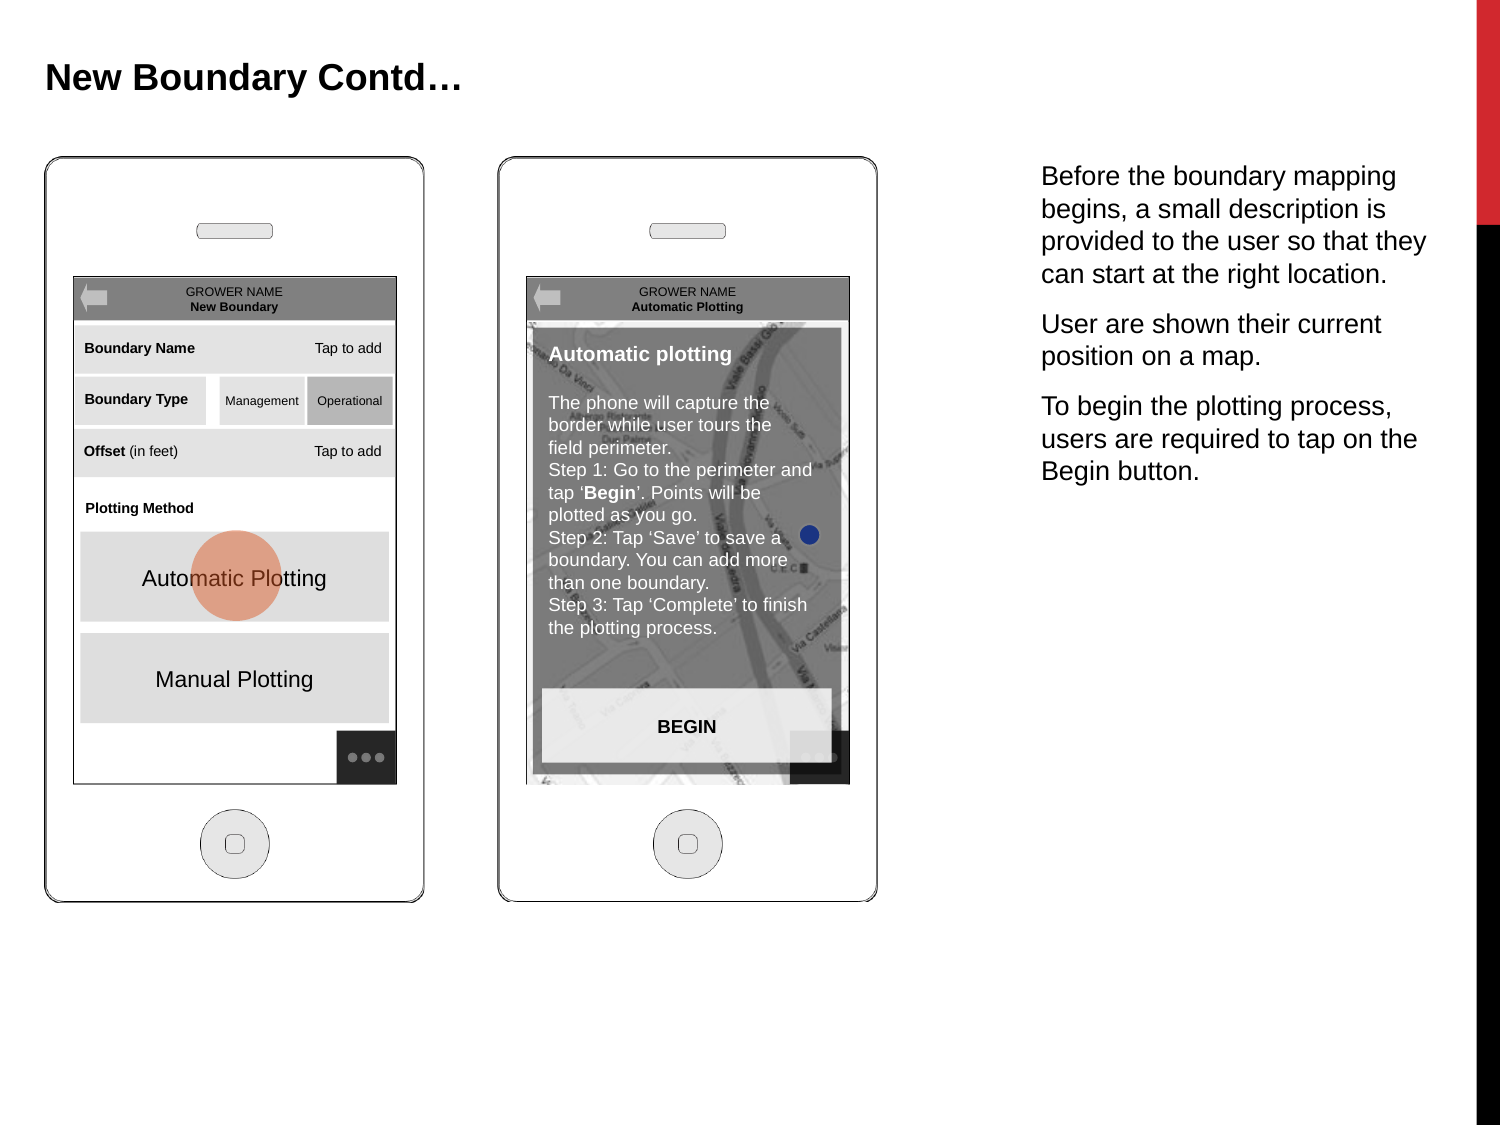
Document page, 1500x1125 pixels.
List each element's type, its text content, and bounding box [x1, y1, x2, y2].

text_box Before the boundary mapping begins, a small description is provided to the user so that they can start at the right location. User are shown their current position on a map. To begin the plotting process, users are required to tap on the Begin button. [1030, 153, 1448, 1097]
text_box Operational [307, 376, 393, 425]
text_box [74, 415, 206, 425]
text_box [74, 325, 396, 374]
text_box [532, 327, 849, 785]
text_box Automatic Plotting [80, 531, 389, 622]
text_box GROWER NAME New Boundary [73, 277, 396, 321]
text_box [80, 283, 108, 313]
text_box BEGIN [542, 688, 832, 763]
text_box Boundary Type [69, 382, 219, 415]
text_box Manual Plotting [80, 633, 389, 724]
picture [44, 156, 425, 903]
text_box Tap to add [248, 434, 397, 468]
text_box Automatic plotting The phone will capture the border while user tours the field perimeter. Step 1: Go to the perimeter and tap ‘Begin’. Points will be plotted as you go. Step 2: Tap ‘Save’ to save a boundary. You can add more than one boundary. Step 3: Tap ‘Complete’ to finish the plotting process. [533, 332, 837, 646]
text_box Offset (in feet) [69, 434, 218, 468]
text_box Management [219, 376, 305, 425]
text_box [533, 283, 561, 313]
text_box Plotting Method [70, 491, 209, 524]
text_box Tap to add [248, 331, 397, 364]
text_box [74, 376, 206, 382]
text_box GROWER NAME Automatic Plotting [526, 277, 849, 321]
text_box [190, 530, 282, 621]
picture [497, 155, 878, 902]
text_box New Boundary Contd… [34, 47, 475, 104]
text_box Boundary Name [69, 331, 218, 364]
text_box [74, 428, 396, 478]
text_box [336, 730, 396, 785]
